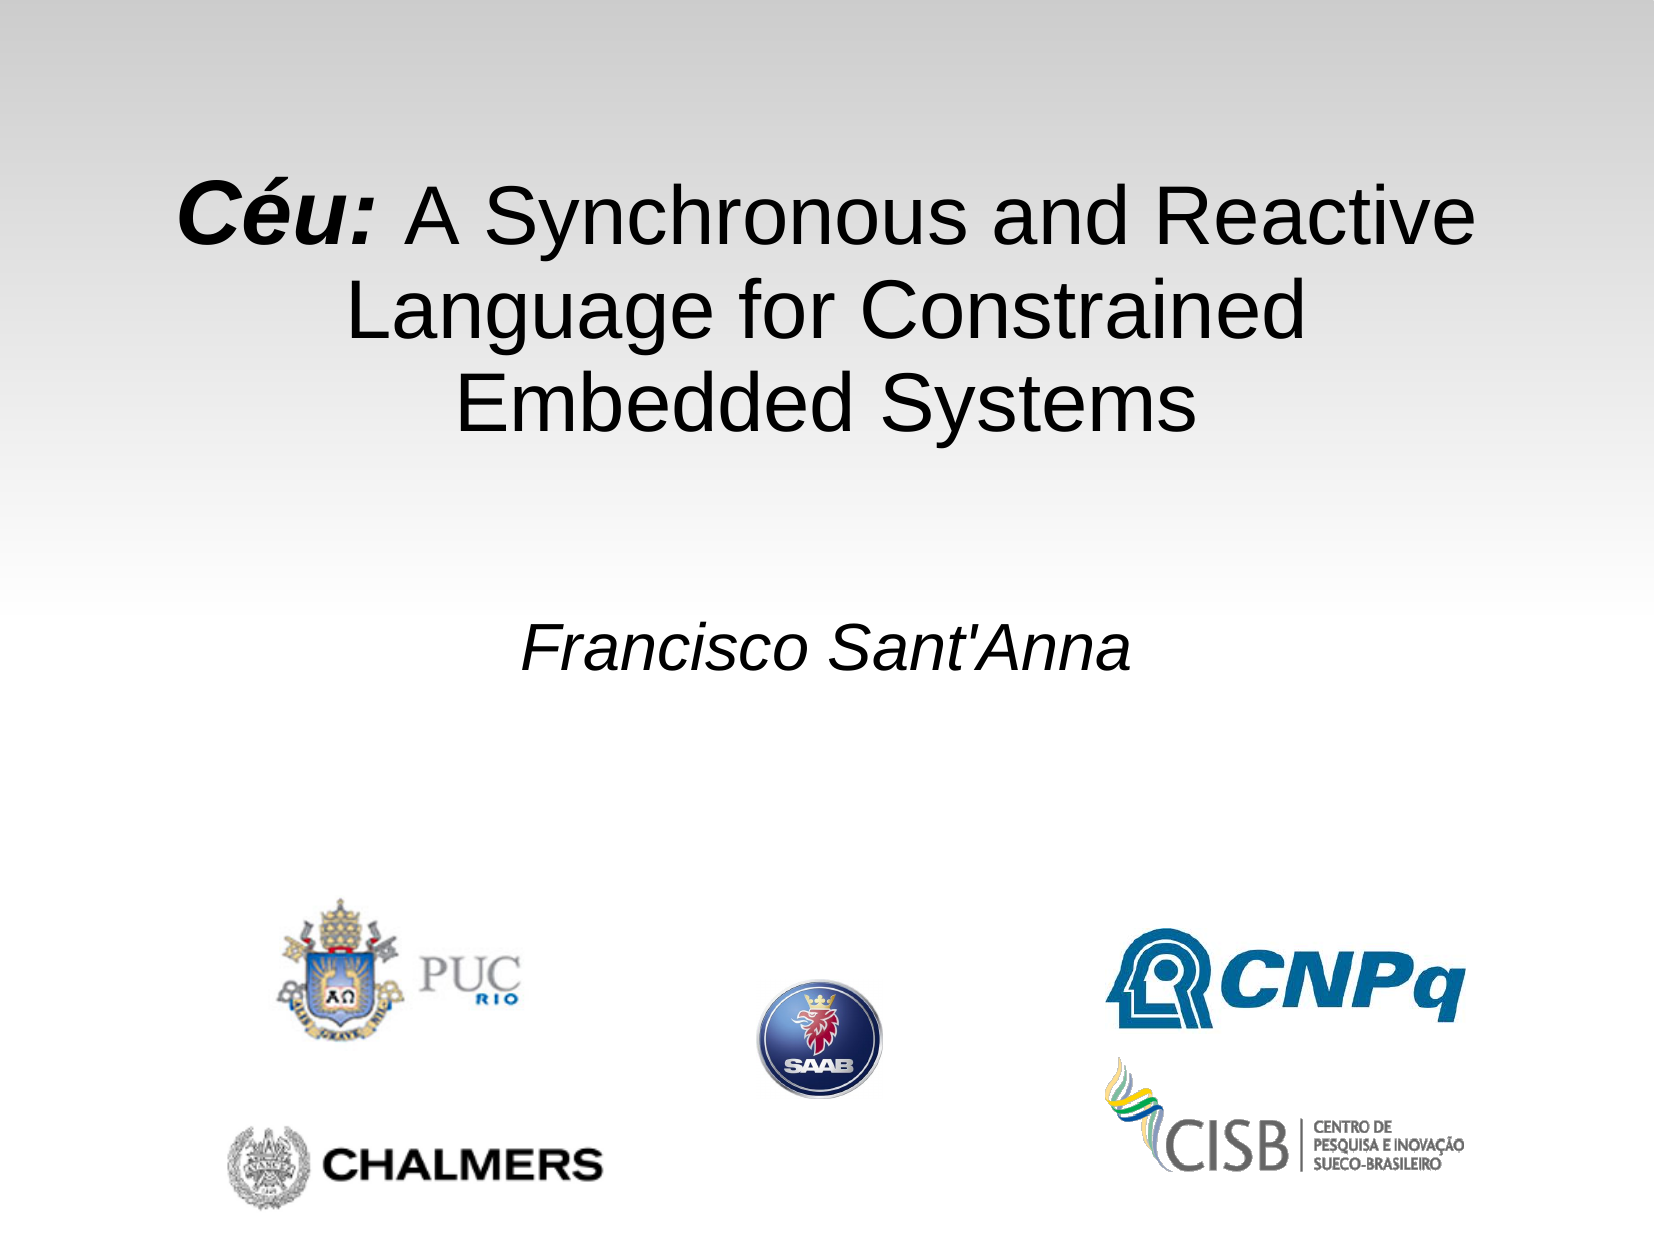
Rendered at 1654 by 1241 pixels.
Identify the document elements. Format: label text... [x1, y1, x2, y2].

picture [210, 1111, 631, 1232]
picture [756, 979, 883, 1099]
picture [224, 885, 570, 1051]
picture [1099, 1055, 1475, 1189]
subtitle Céu: A Synchronous and Reactive Language for Constrained Embedded Systems [82, 37, 1571, 557]
picture [1105, 928, 1466, 1034]
text_box Francisco Sant'Anna [82, 557, 1571, 738]
